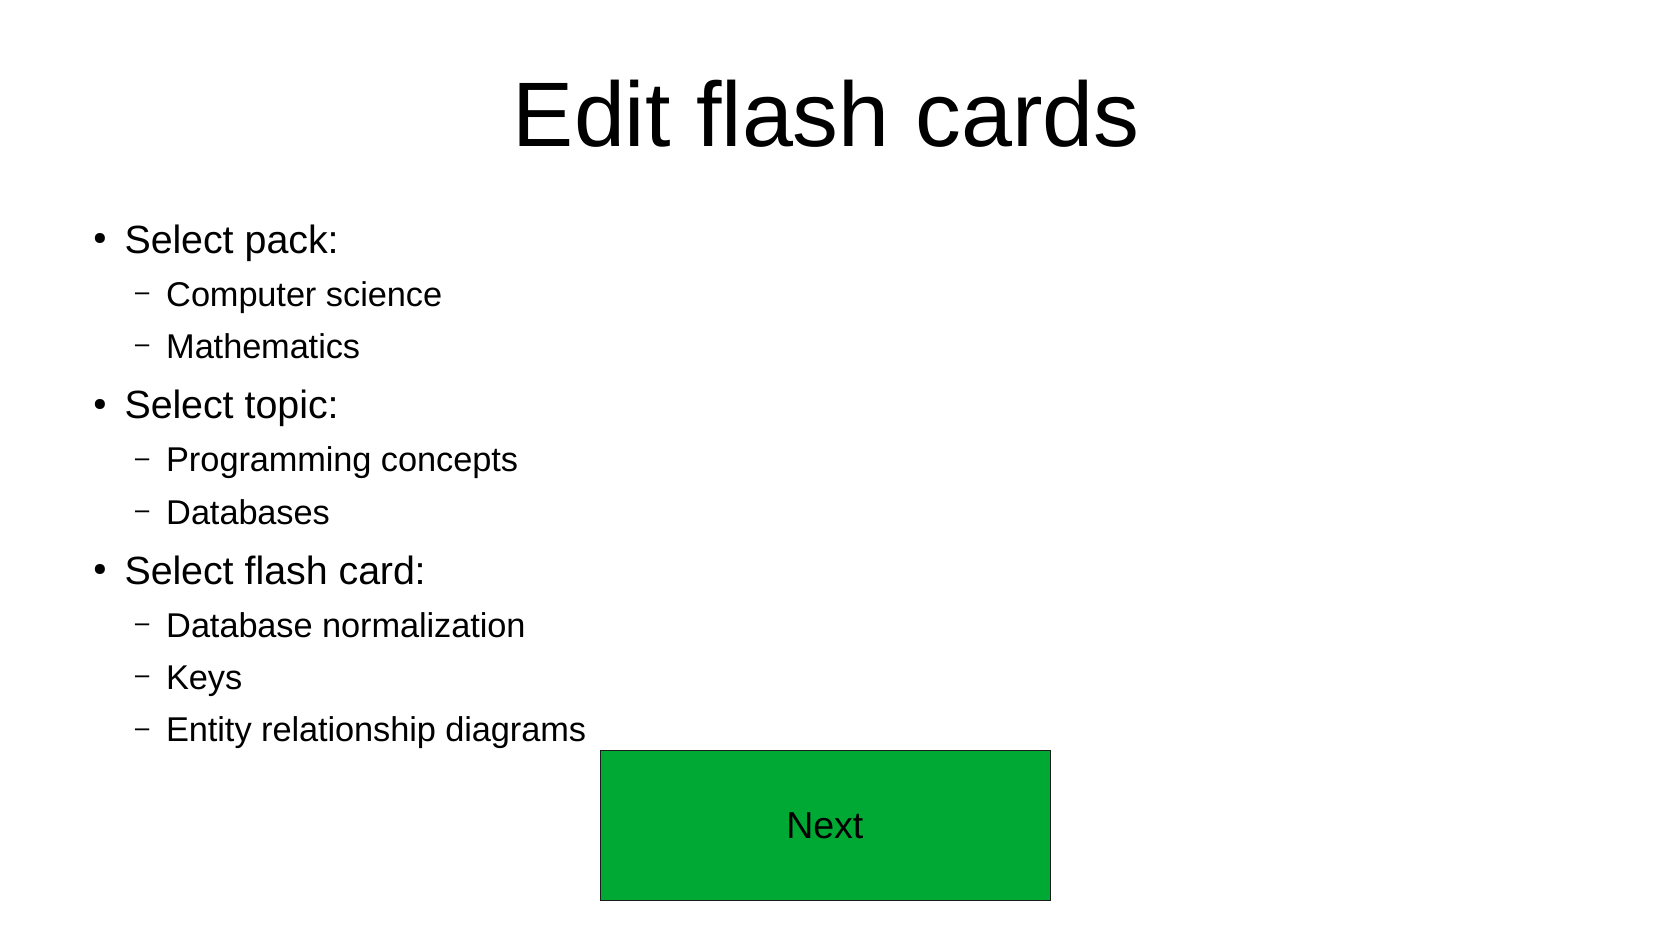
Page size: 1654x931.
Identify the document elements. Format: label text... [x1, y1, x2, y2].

text_box Next [600, 750, 1051, 901]
title Edit flash cards [82, 37, 1571, 193]
list Select pack: Computer science Mathematics Select topic: Programming concepts Databases Select flash card: Database normalization Keys Entity relationship diagrams [82, 217, 1571, 758]
